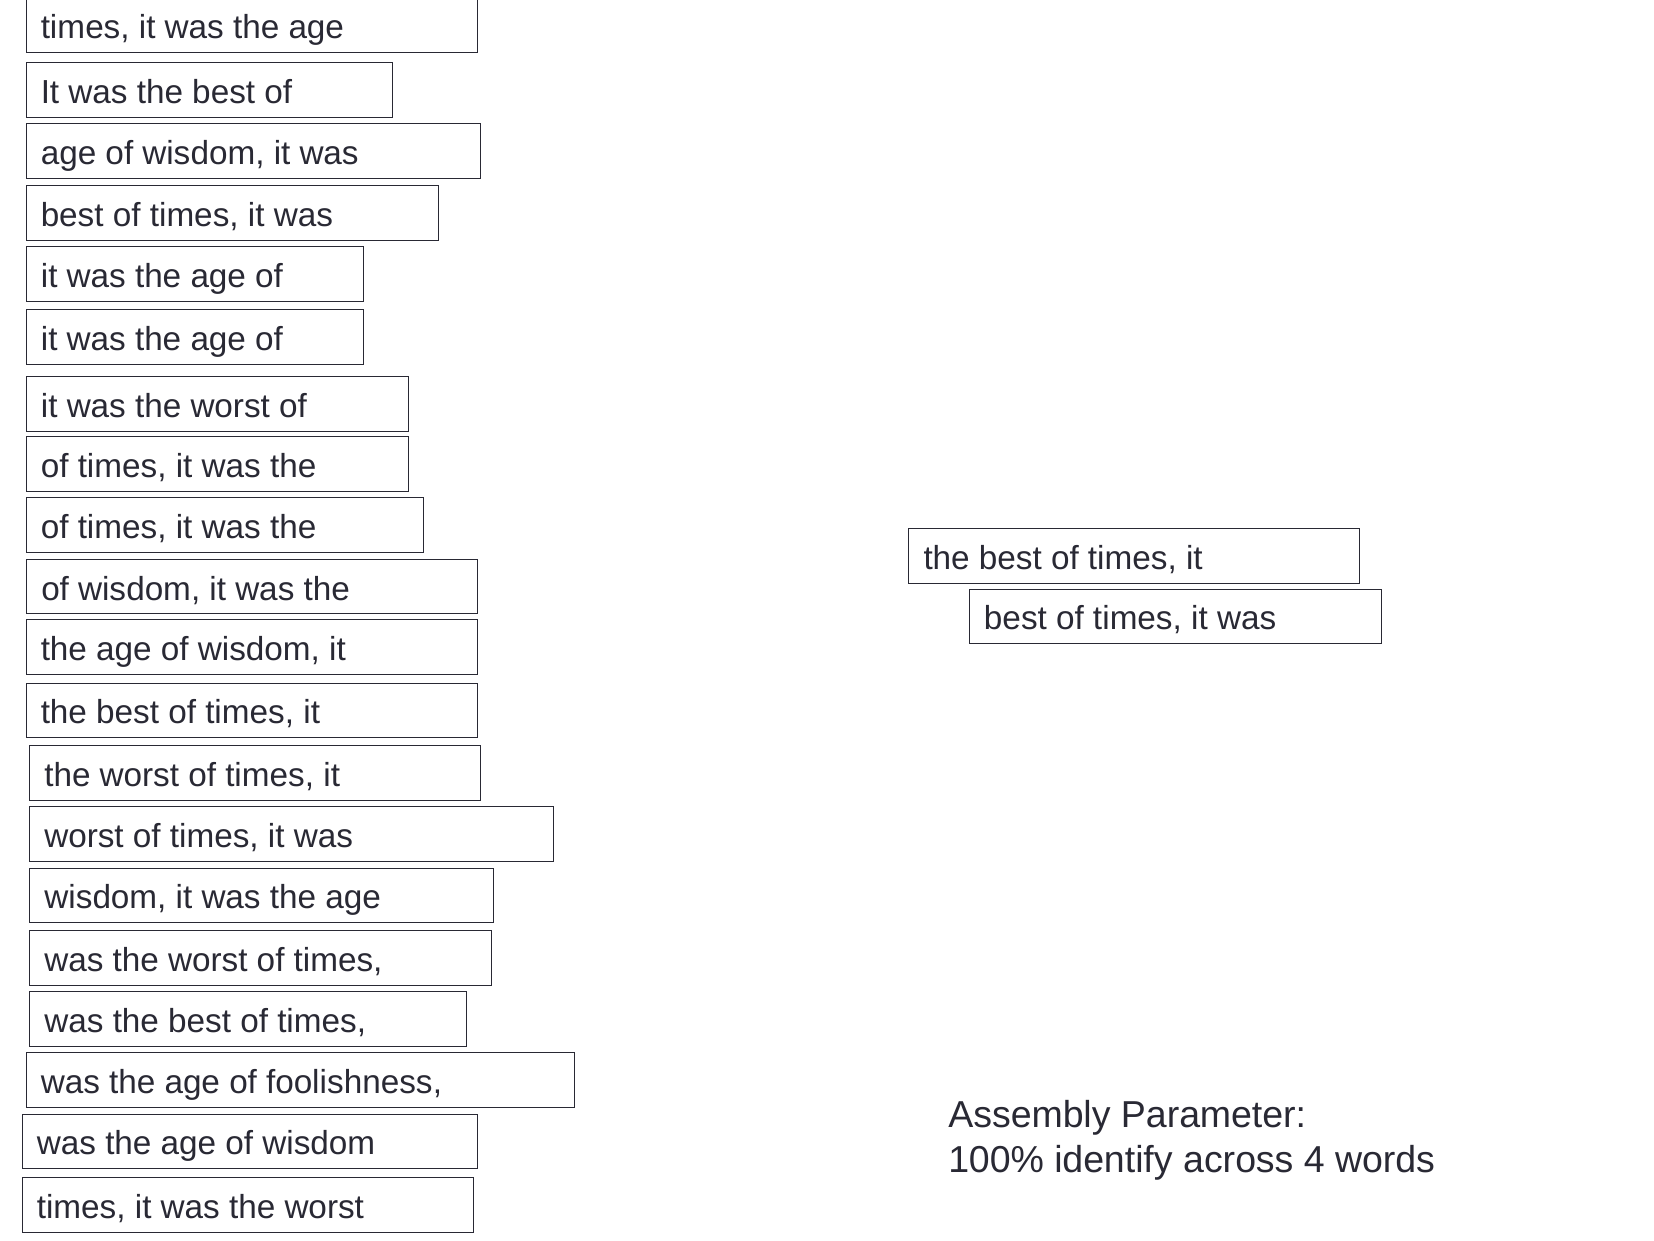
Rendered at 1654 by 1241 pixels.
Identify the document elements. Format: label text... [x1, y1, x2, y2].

text_box of wisdom, it was the [26, 559, 478, 614]
text_box the best of times, it [908, 528, 1360, 584]
text_box Assembly Parameter: 100% identify across 4 words [933, 1082, 1590, 1188]
text_box worst of times, it was [29, 806, 554, 862]
text_box best of times, it was [969, 589, 1382, 644]
text_box of times, it was the [26, 436, 409, 492]
text_box was the age of foolishness, [26, 1052, 575, 1108]
text_box was the worst of times, [29, 930, 492, 986]
text_box times, it was the worst [22, 1177, 474, 1233]
text_box the best of times, it [26, 683, 478, 738]
text_box the age of wisdom, it [26, 619, 478, 675]
text_box was the best of times, [29, 991, 467, 1047]
text_box the worst of times, it [29, 745, 481, 801]
text_box best of times, it was [26, 185, 439, 241]
text_box it was the age of [26, 246, 364, 302]
text_box times, it was the age [26, 0, 478, 53]
text_box wisdom, it was the age [29, 868, 494, 923]
text_box it was the worst of [26, 376, 409, 432]
text_box was the age of wisdom [22, 1114, 478, 1169]
text_box It was the best of [26, 62, 393, 118]
text_box age of wisdom, it was [26, 123, 481, 179]
text_box it was the age of [26, 309, 364, 365]
text_box of times, it was the [26, 497, 424, 553]
